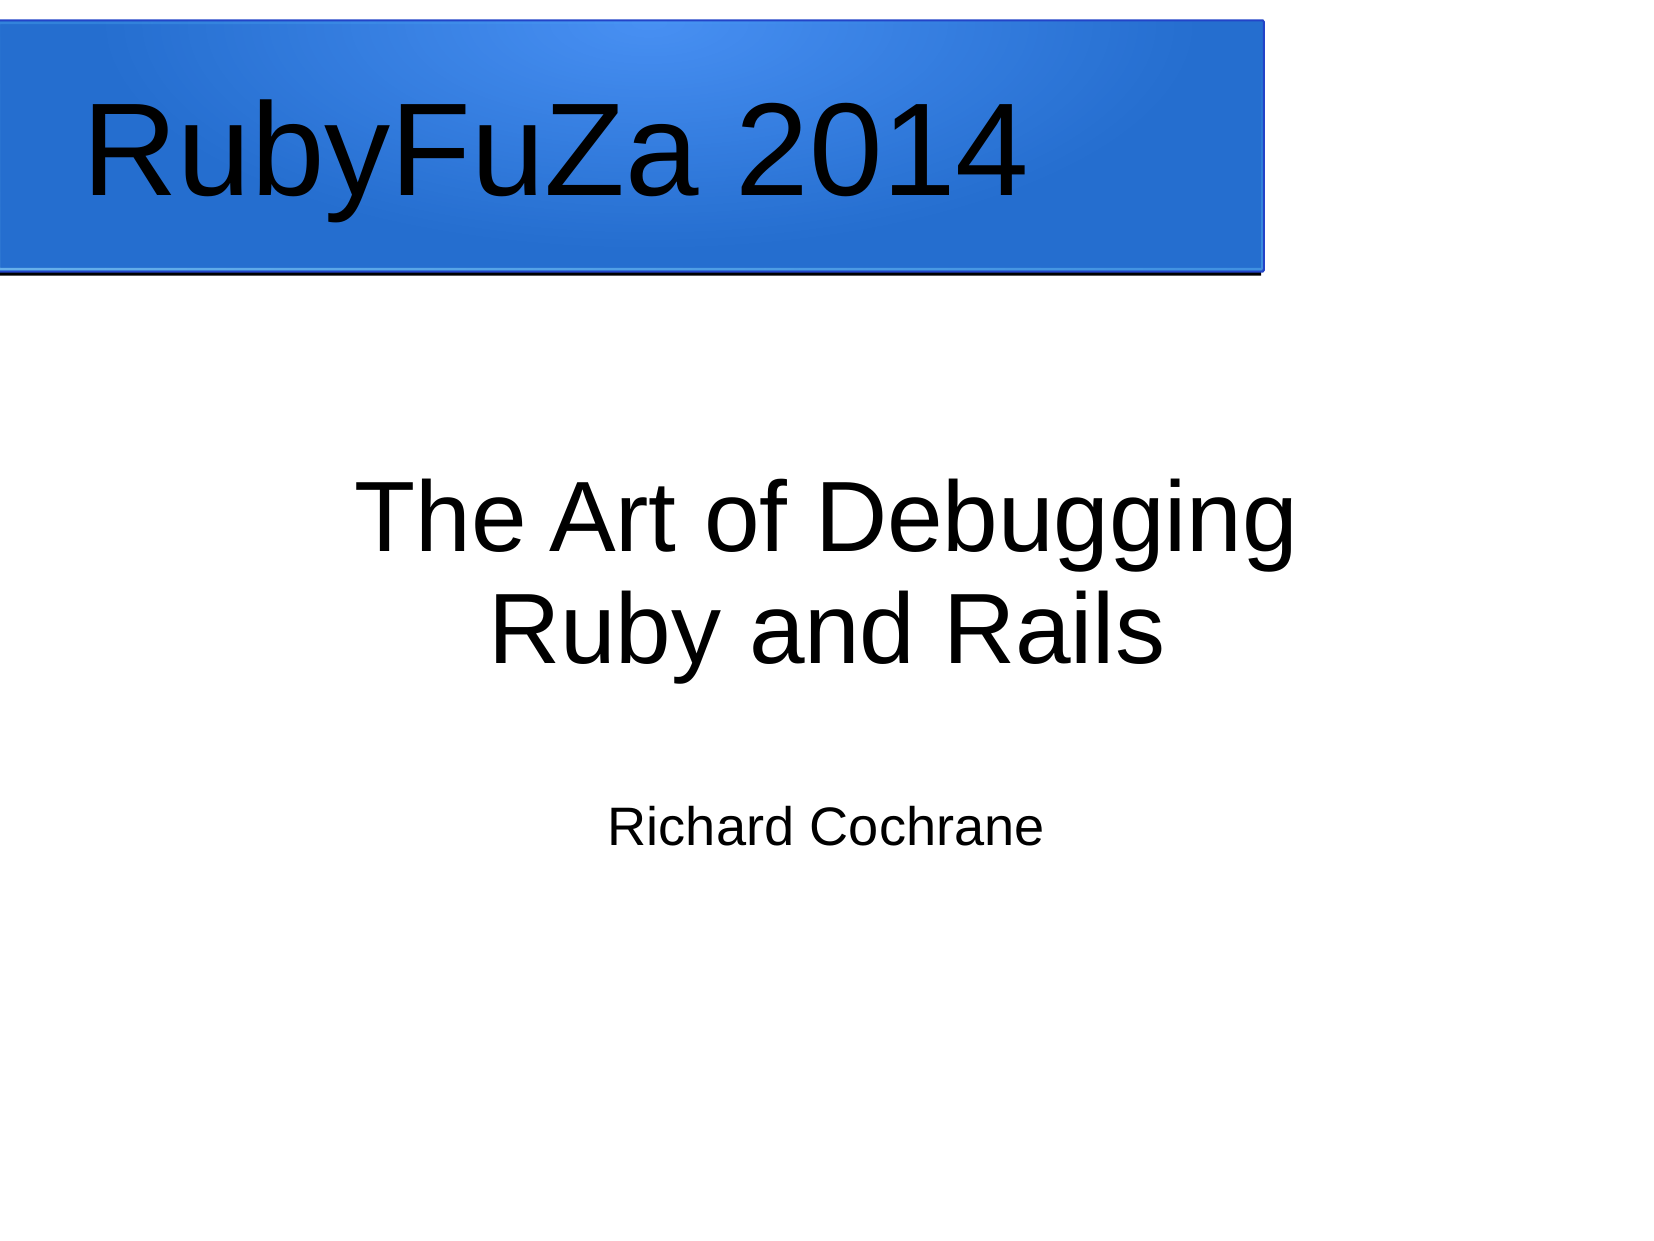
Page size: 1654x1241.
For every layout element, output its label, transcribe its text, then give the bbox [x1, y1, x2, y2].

title RubyFuZa 2014 [82, 47, 1235, 252]
subtitle The Art of Debugging Ruby and Rails Richard Cochrane [82, 299, 1571, 1019]
